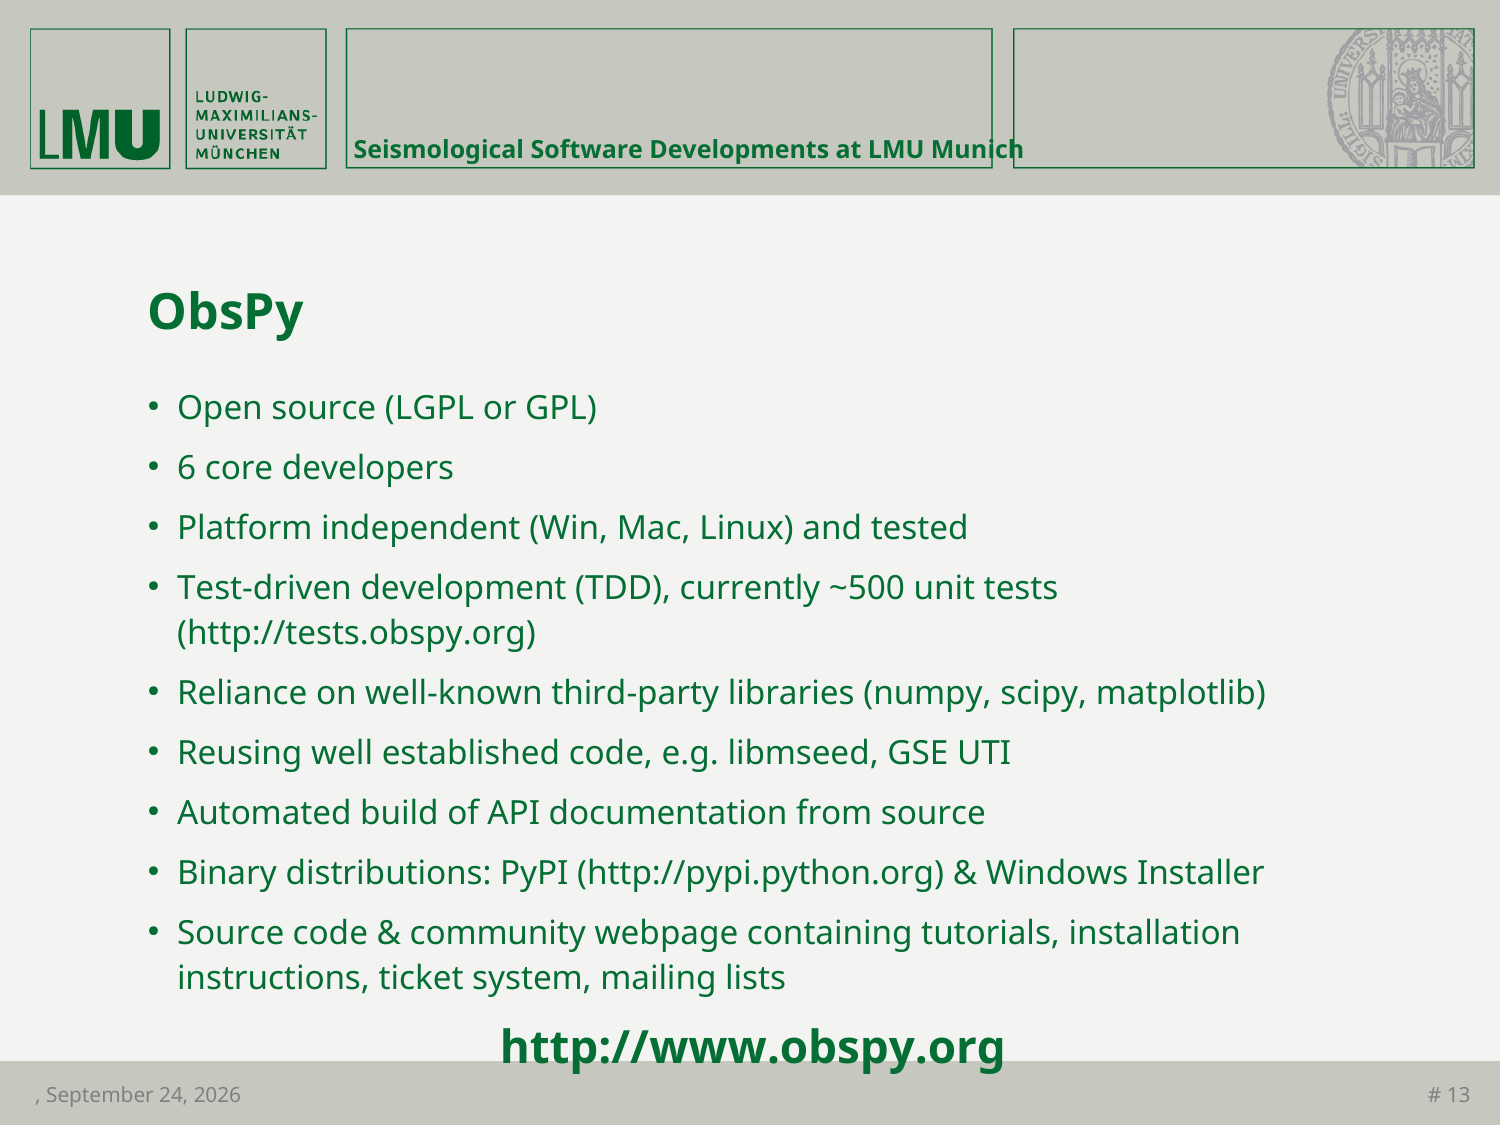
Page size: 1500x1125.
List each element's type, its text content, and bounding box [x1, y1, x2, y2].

picture [0, 0, 1500, 1125]
list Open source (LGPL or GPL) 6 core developers Platform independent (Win, Mac, Linux) and tested Test-driven development (TDD), currently ~500 unit tests (http://tests.obspy.org) Reliance on well-known third-party libraries (numpy, scipy, matplotlib) Reusing well established code, e.g. libmseed, GSE UTI Automated build of API documentation from source Binary distributions: PyPI (http://pypi.python.org) & Windows Installer Source code & community webpage containing tutorials, installation instructions, ticket system, mailing lists http://www.obspy.org [147, 383, 1359, 994]
title ObsPy [147, 265, 1359, 355]
